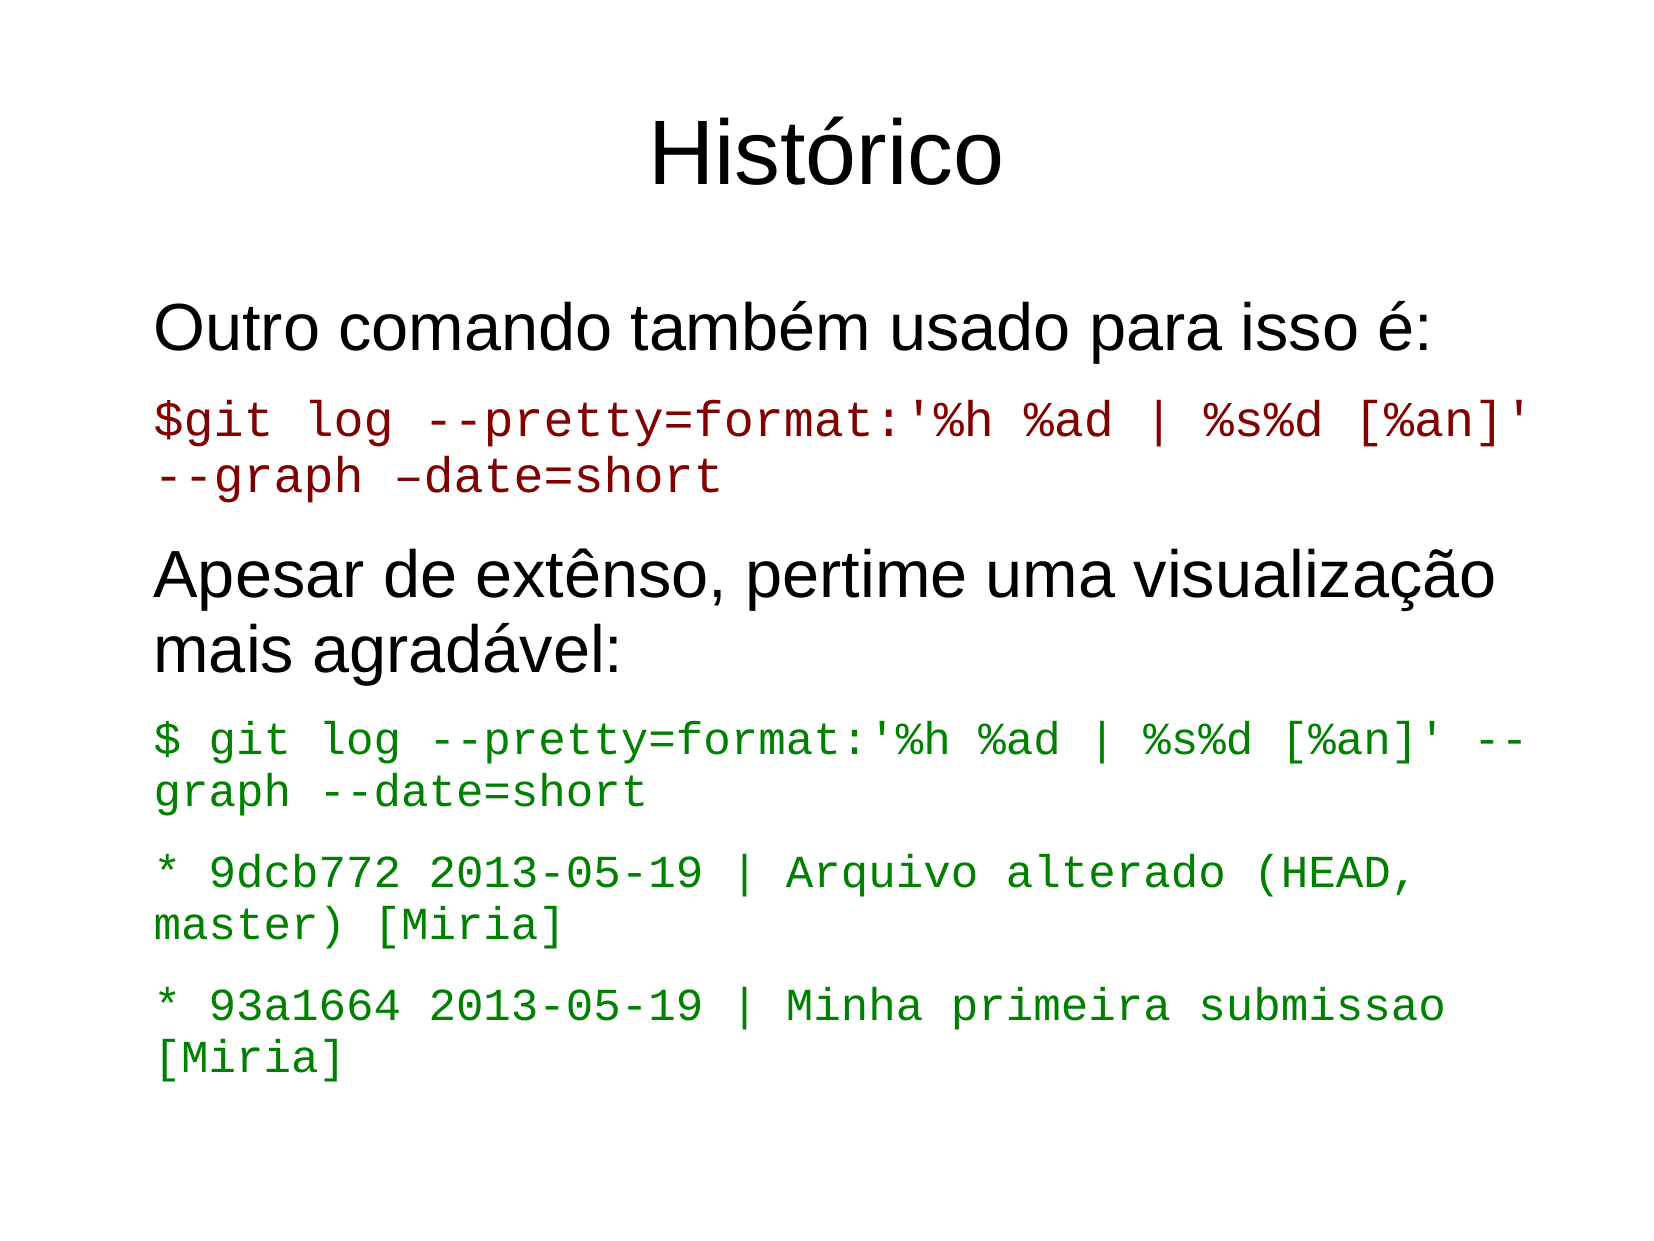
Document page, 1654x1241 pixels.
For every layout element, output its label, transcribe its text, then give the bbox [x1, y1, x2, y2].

list Outro comando também usado para isso é: $git log --pretty=format:'%h %ad | %s%d [%an]' --graph –date=short Apesar de extênso, pertime uma visualização mais agradável: $ git log --pretty=format:'%h %ad | %s%d [%an]' --graph --date=short * 9dcb772 2013-05-19 | Arquivo alterado (HEAD, master) [Miria] * 93a1664 2013-05-19 | Minha primeira submissao [Miria] [82, 290, 1538, 1193]
title Histórico [82, 49, 1571, 257]
